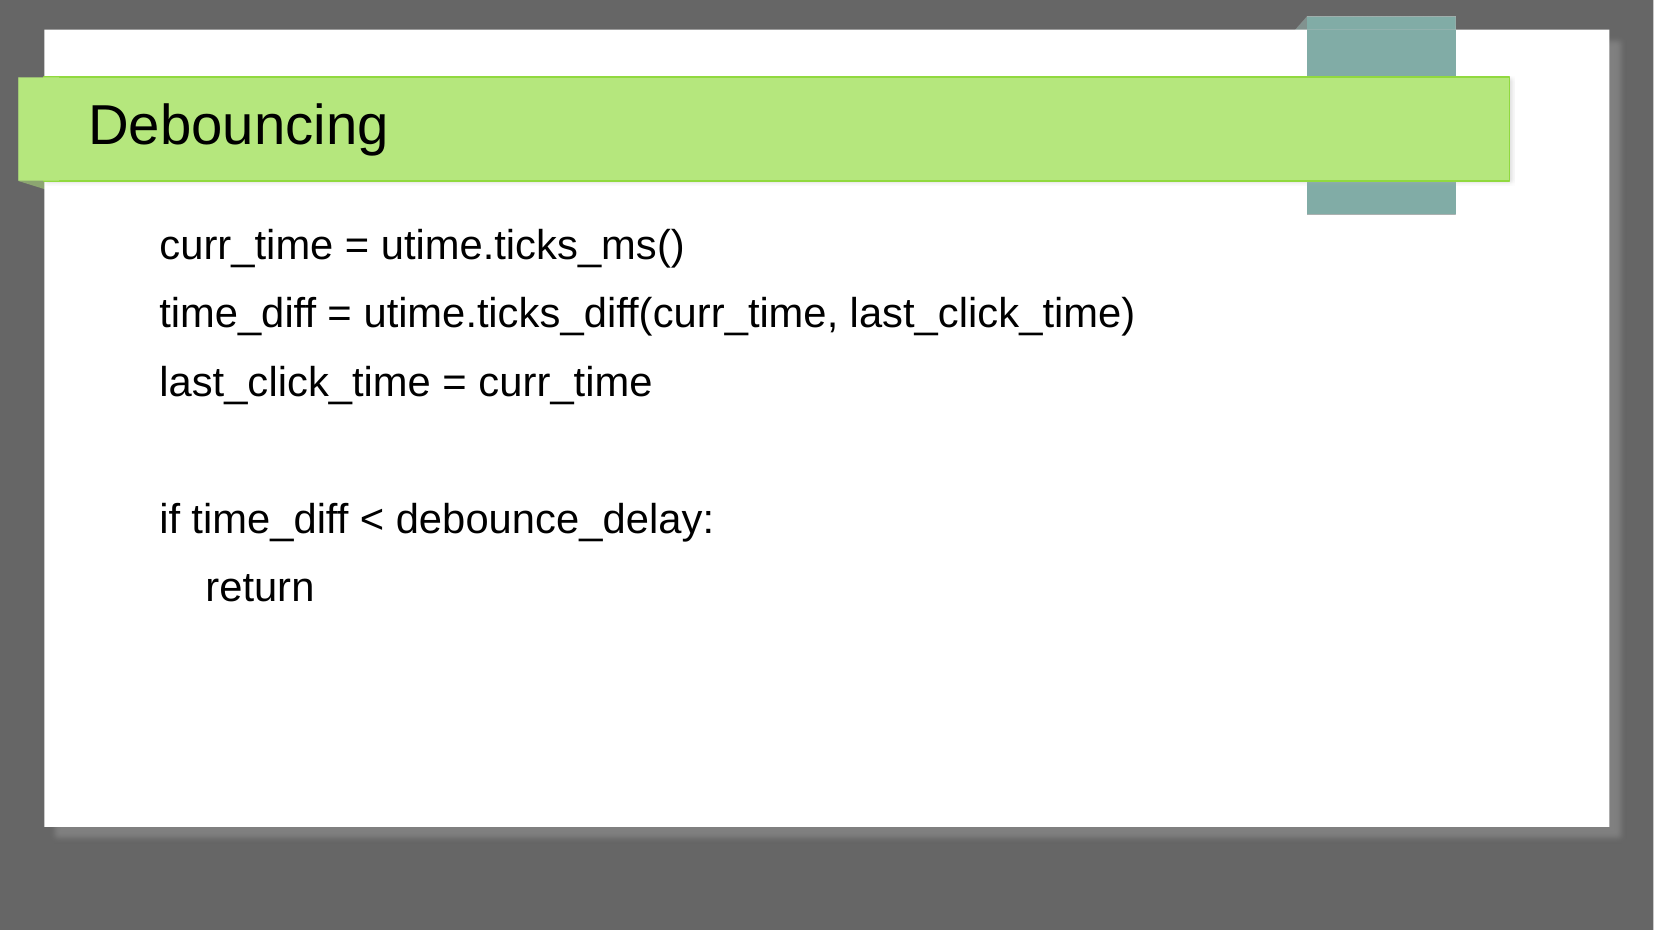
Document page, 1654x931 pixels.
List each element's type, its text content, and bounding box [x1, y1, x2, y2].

list curr_time = utime.ticks_ms() time_diff = utime.ticks_diff(curr_time, last_click_time) last_click_time = curr_time if time_diff < debounce_delay: return [88, 221, 1565, 813]
title Debouncing [88, 73, 1506, 178]
